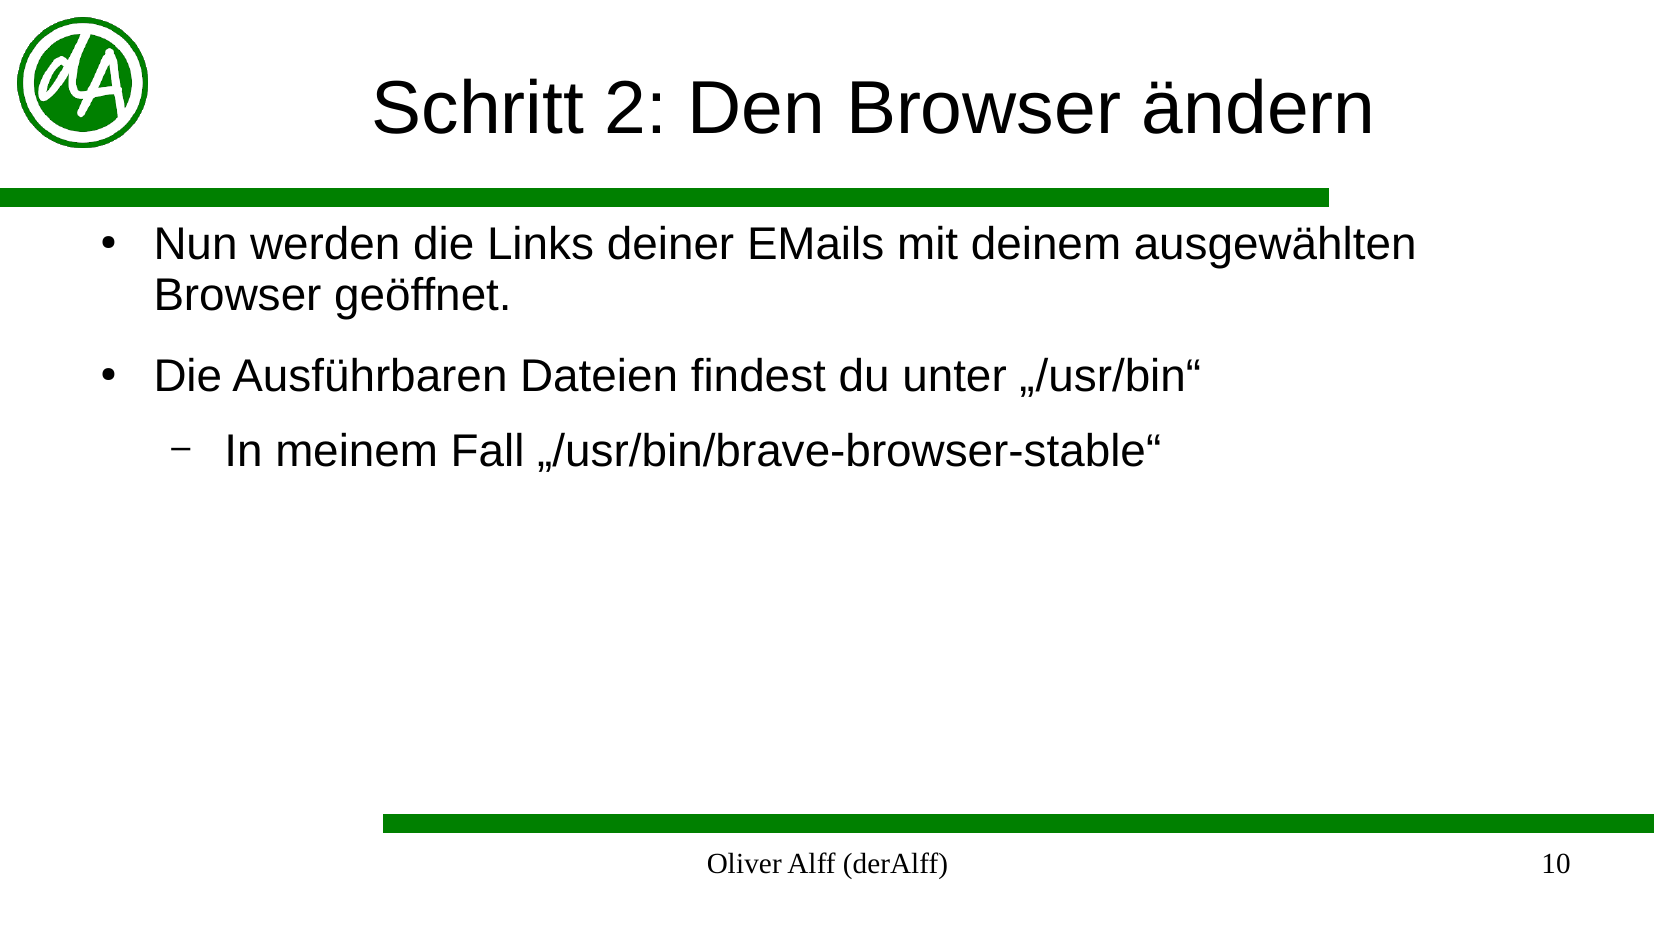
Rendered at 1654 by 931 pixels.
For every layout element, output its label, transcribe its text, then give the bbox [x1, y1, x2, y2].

title Schritt 2: Den Browser ändern [177, 37, 1571, 178]
picture [17, 17, 148, 148]
list Nun werden die Links deiner EMails mit deinem ausgewählten Browser geöffnet. Die Ausführbaren Dateien findest du unter „/usr/bin“ In meinem Fall „/usr/bin/brave-browser-stable“ [82, 217, 1595, 798]
